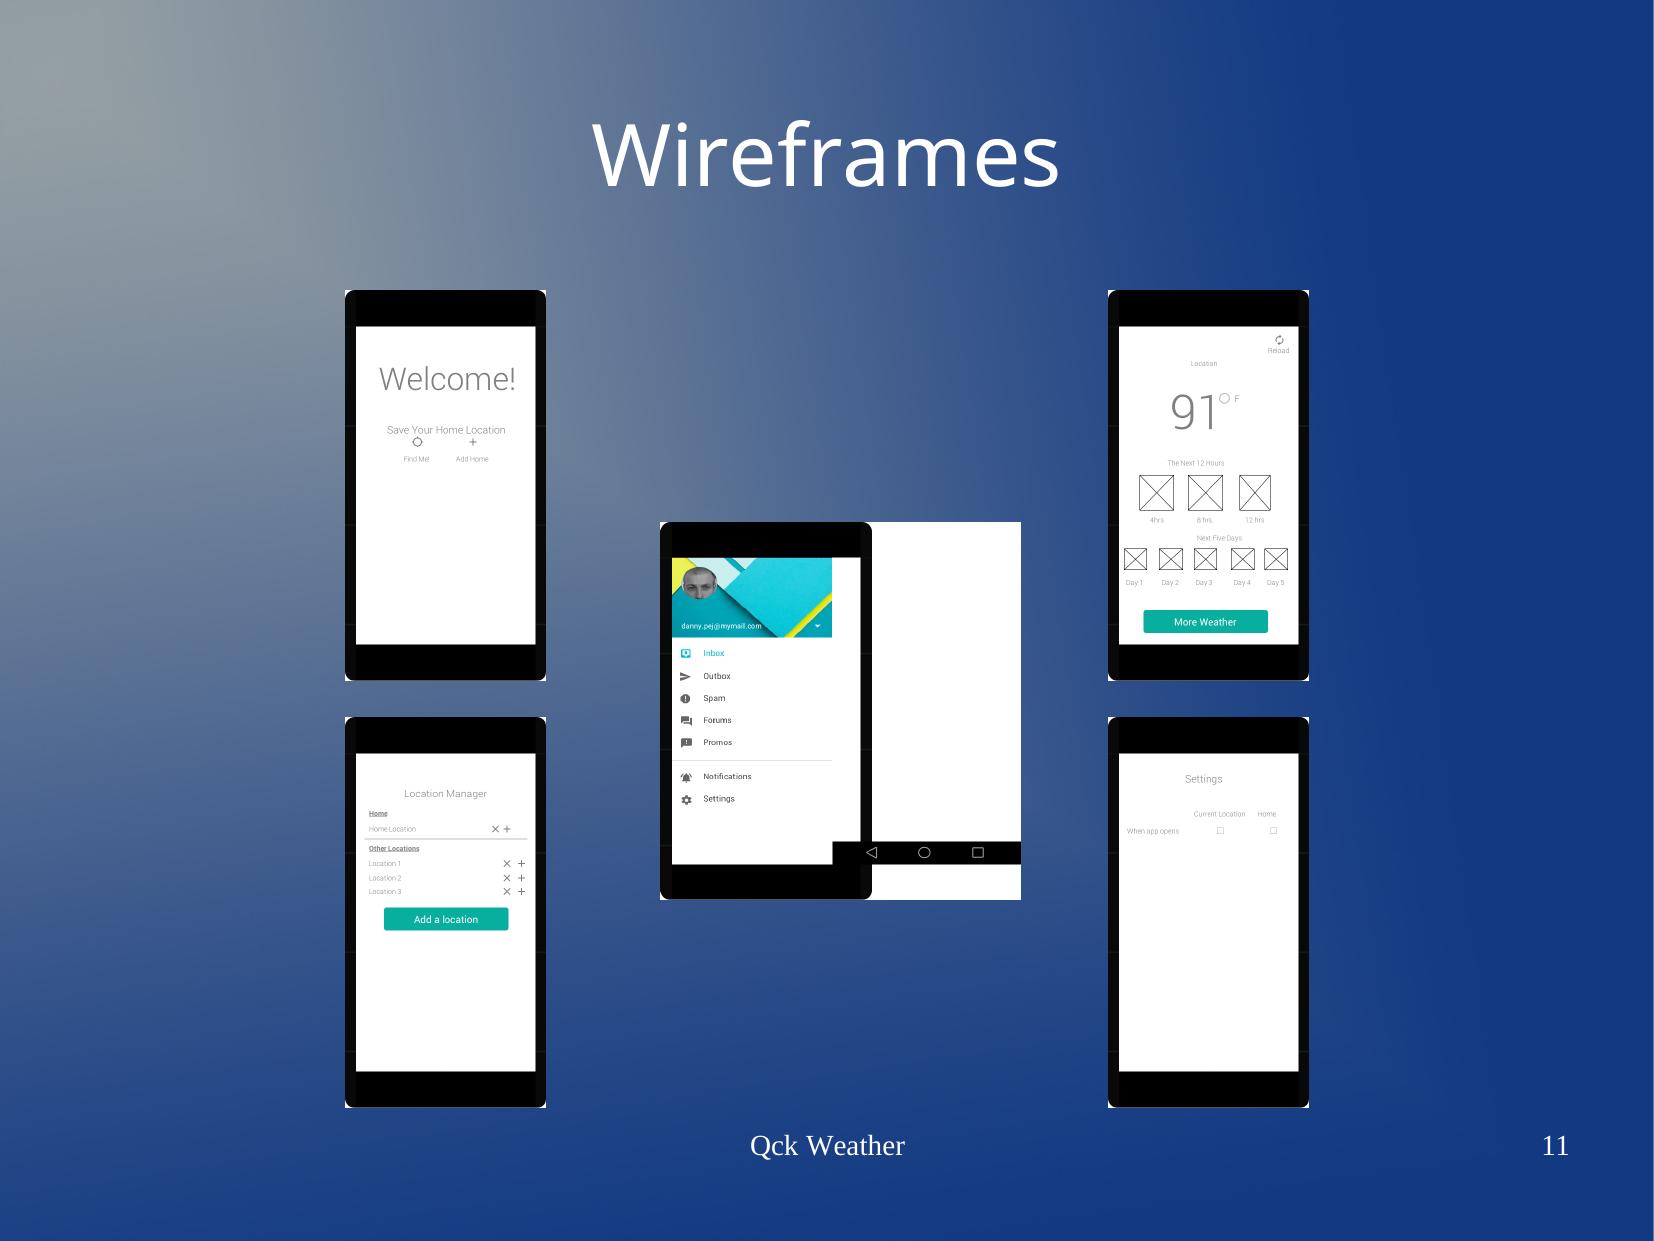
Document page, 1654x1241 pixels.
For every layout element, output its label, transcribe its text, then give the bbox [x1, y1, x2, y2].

title Wireframes [82, 49, 1571, 257]
picture [0, 0, 1654, 1241]
